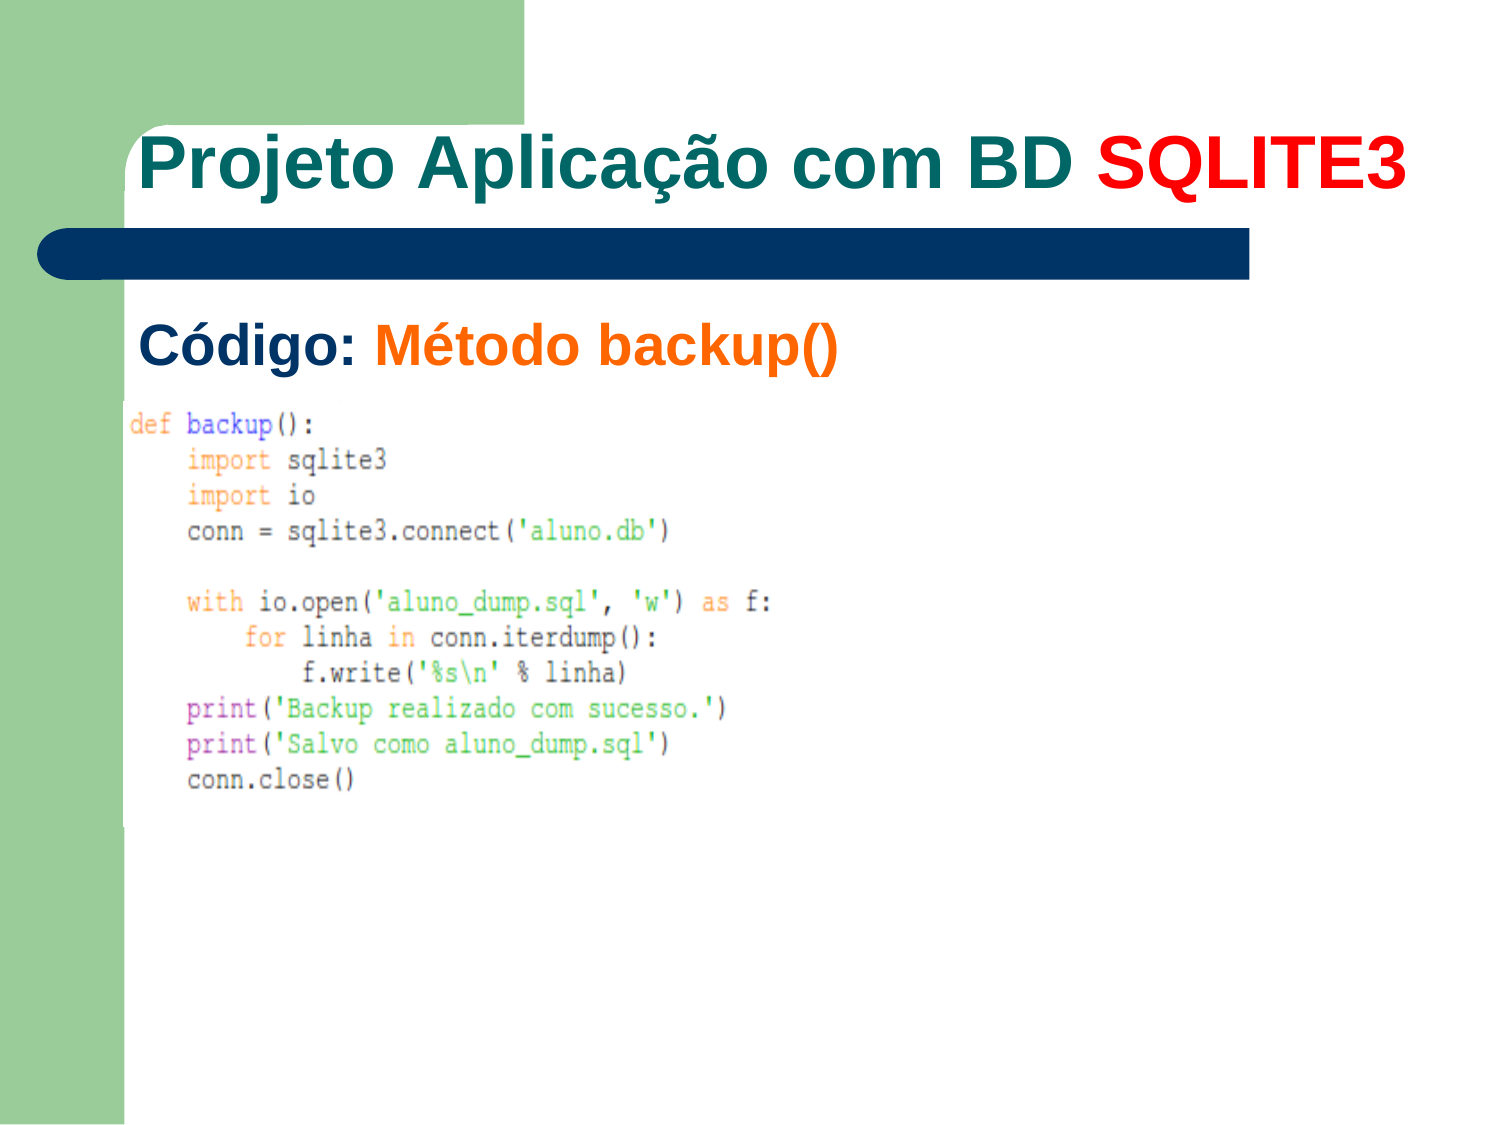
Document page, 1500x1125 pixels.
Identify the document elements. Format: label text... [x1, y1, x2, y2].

picture [123, 401, 922, 827]
list Código: Método backup() [123, 299, 1441, 998]
title Projeto Aplicação com BD SQLITE3 [49, 49, 1451, 213]
